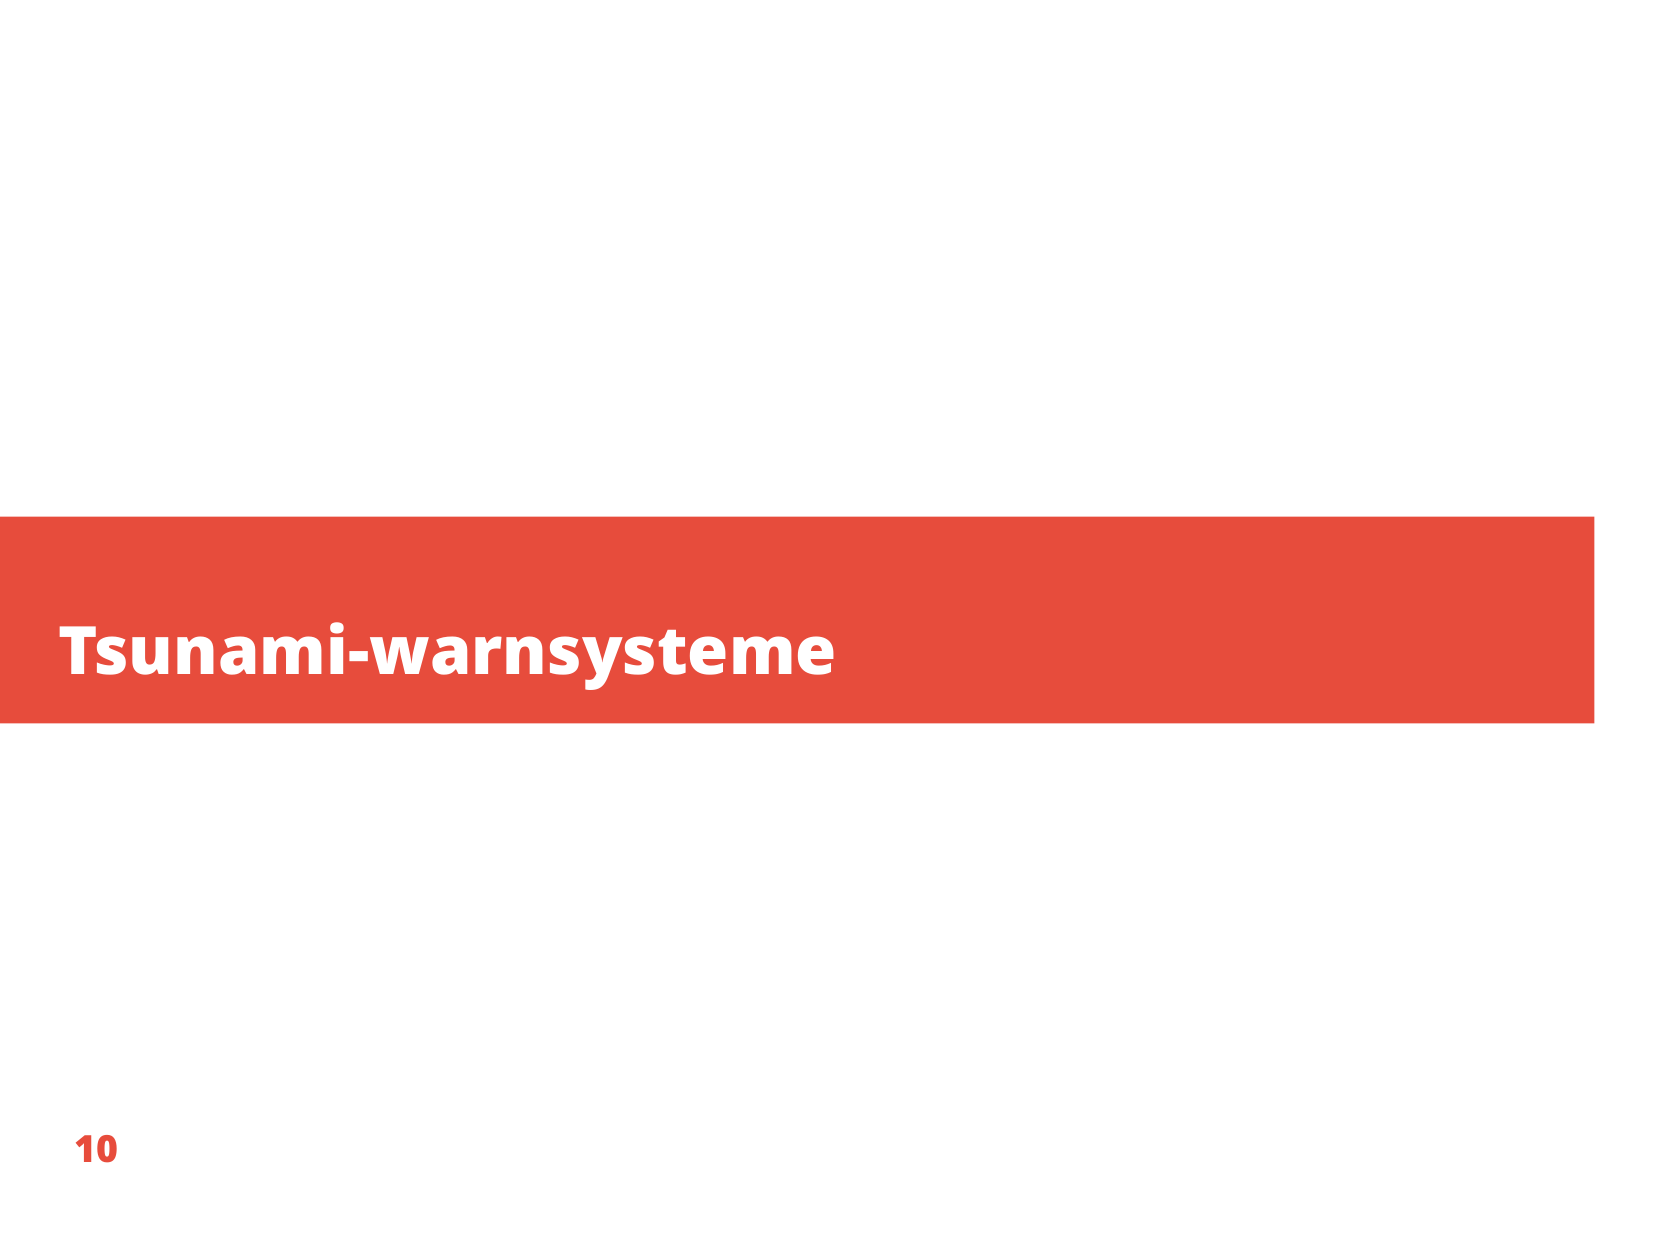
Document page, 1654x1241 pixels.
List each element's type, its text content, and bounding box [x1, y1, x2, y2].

title Tsunami-warnsysteme [59, 546, 1595, 694]
